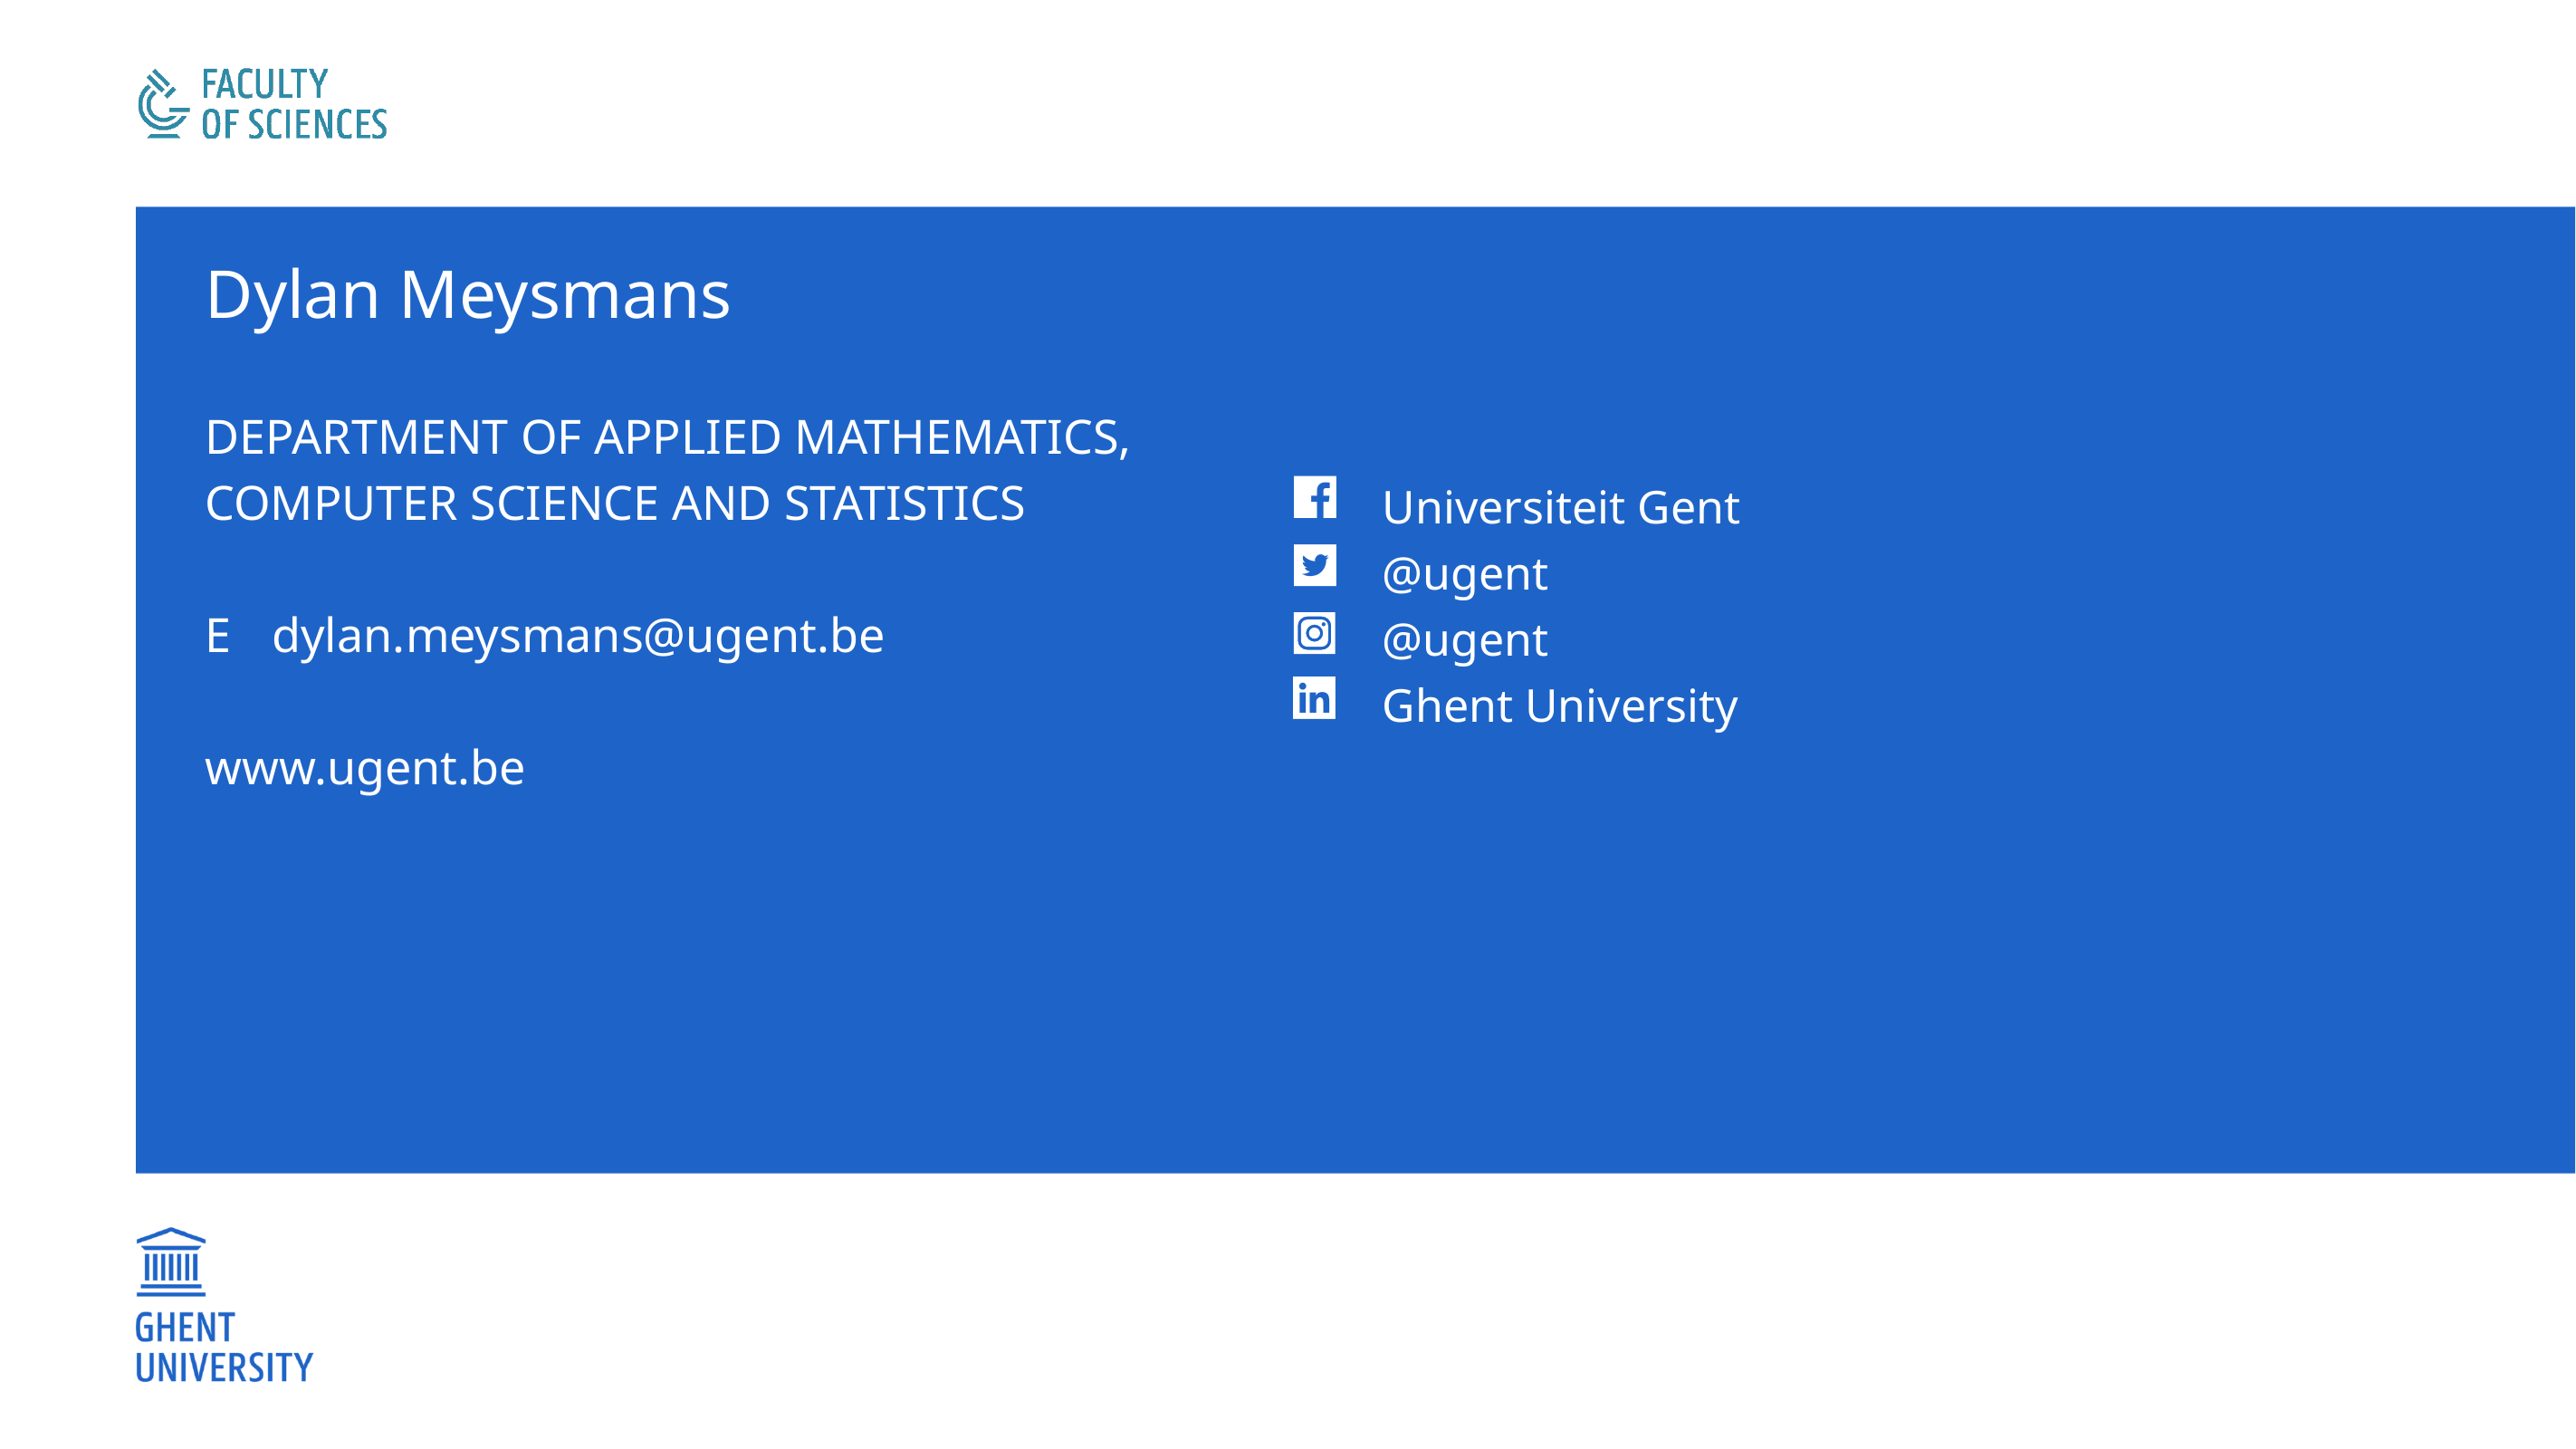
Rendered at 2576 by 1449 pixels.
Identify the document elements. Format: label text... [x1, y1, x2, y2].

picture [1293, 612, 1336, 655]
picture [1294, 469, 1336, 520]
picture [69, 0, 484, 207]
list Universiteit Gent @ugent @ugent Ghent University [1368, 459, 2447, 773]
title Dylan Meysmans DEPARTMENT OF APPLIED MATHEMATICS, COMPUTER SCIENCE AND STATISTICS E dylan.meysmans@ugent.be www.ugent.be [191, 258, 1294, 1117]
picture [1293, 677, 1336, 719]
picture [1294, 534, 1336, 588]
picture [68, 1175, 411, 1449]
